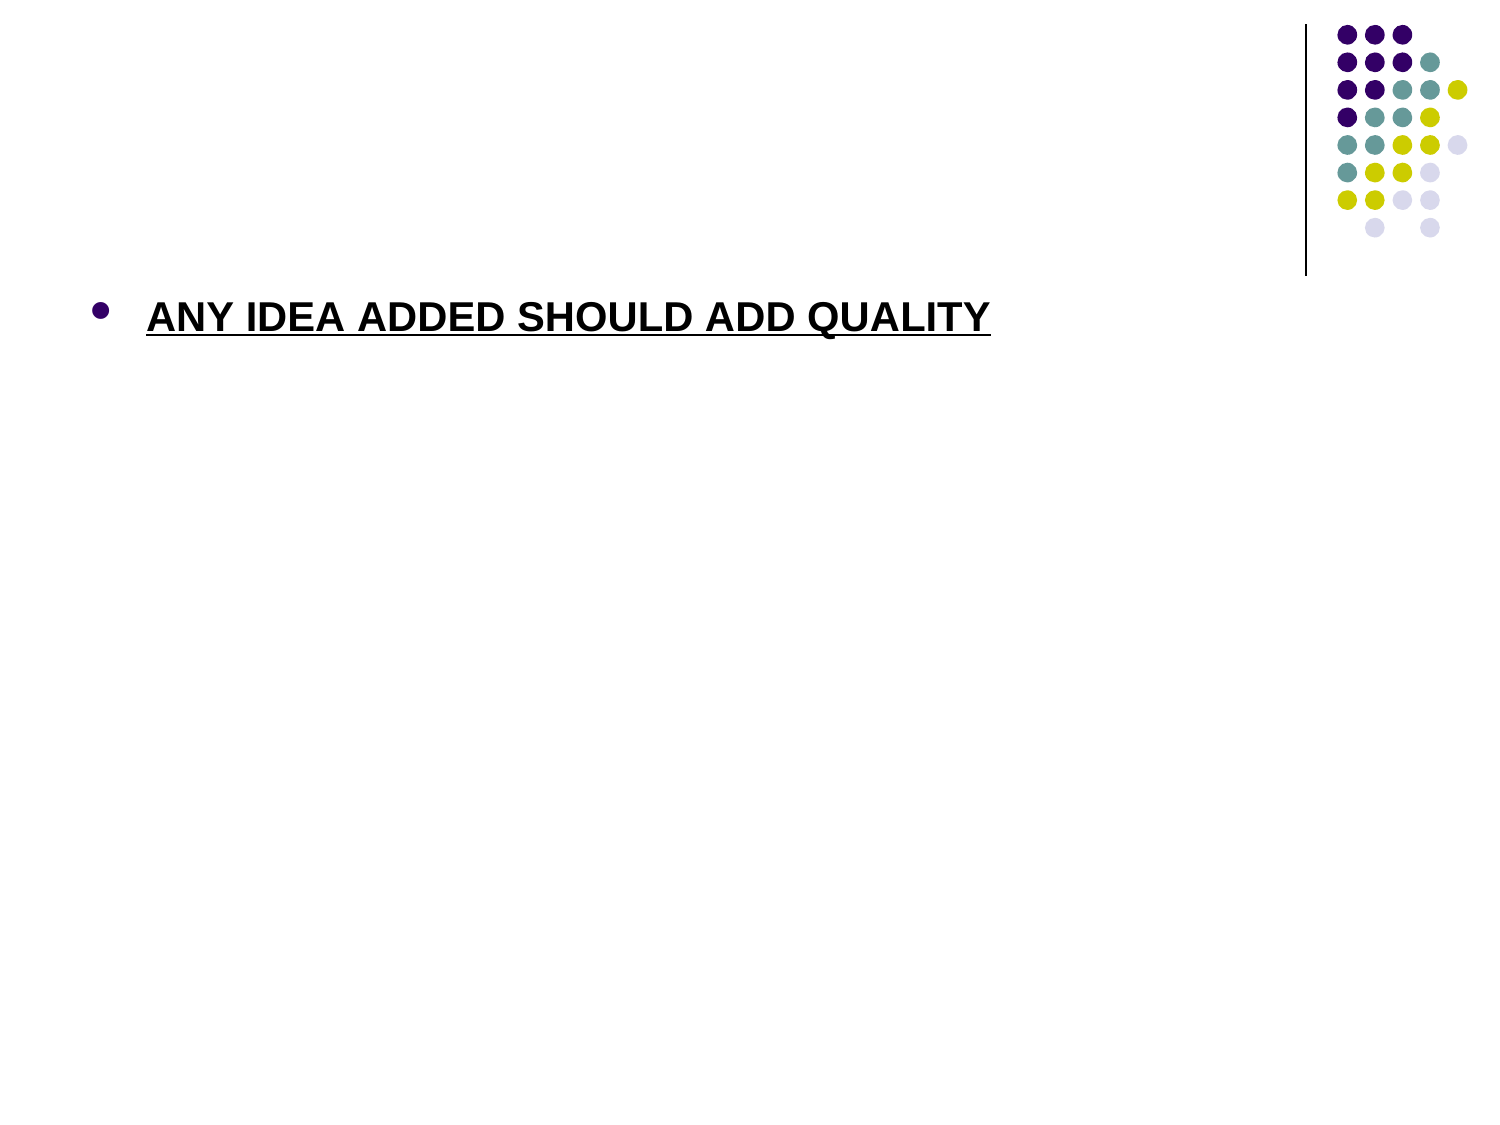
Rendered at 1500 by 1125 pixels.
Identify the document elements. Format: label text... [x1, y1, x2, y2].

list ANY IDEA ADDED SHOULD ADD QUALITY [75, 282, 1426, 1006]
